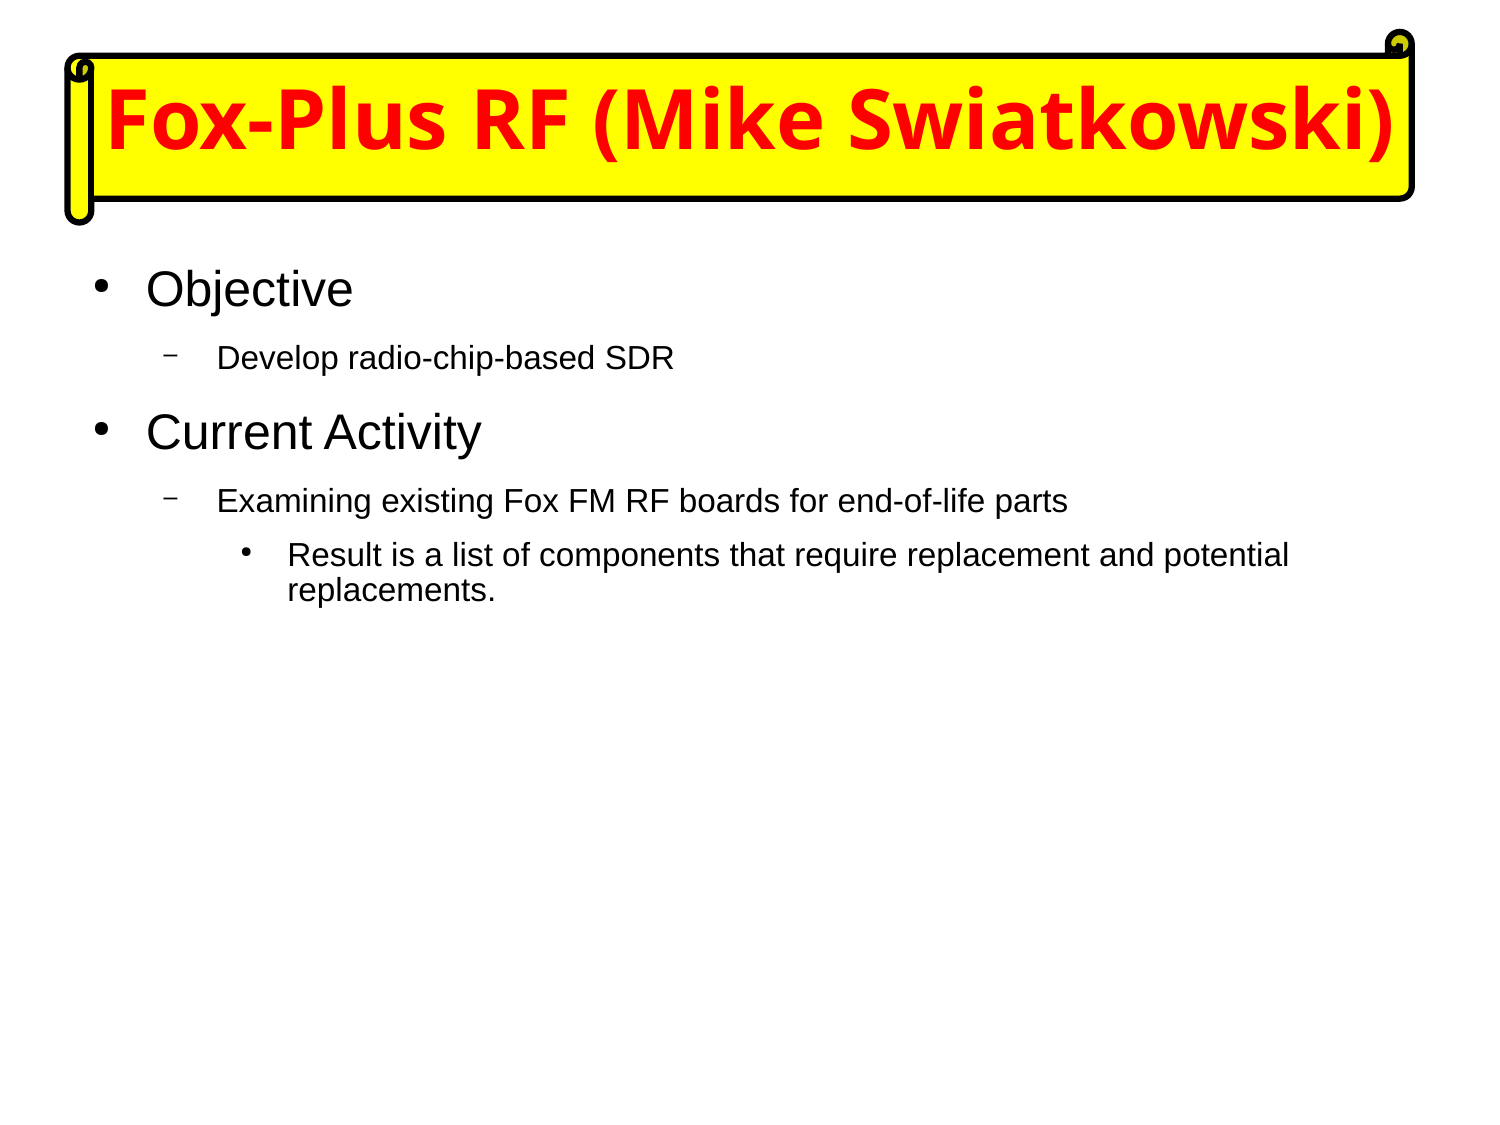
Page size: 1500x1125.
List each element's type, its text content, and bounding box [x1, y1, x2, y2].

text_box Fox-Plus RF (Mike Swiatkowski) [0, 58, 1500, 174]
text_box [72, 31, 1412, 58]
text_box [67, 174, 1412, 223]
list Objective Develop radio-chip-based SDR Current Activity Examining existing Fox FM RF boards for end-of-life parts Result is a list of components that require replacement and potential replacements. [75, 263, 1425, 916]
